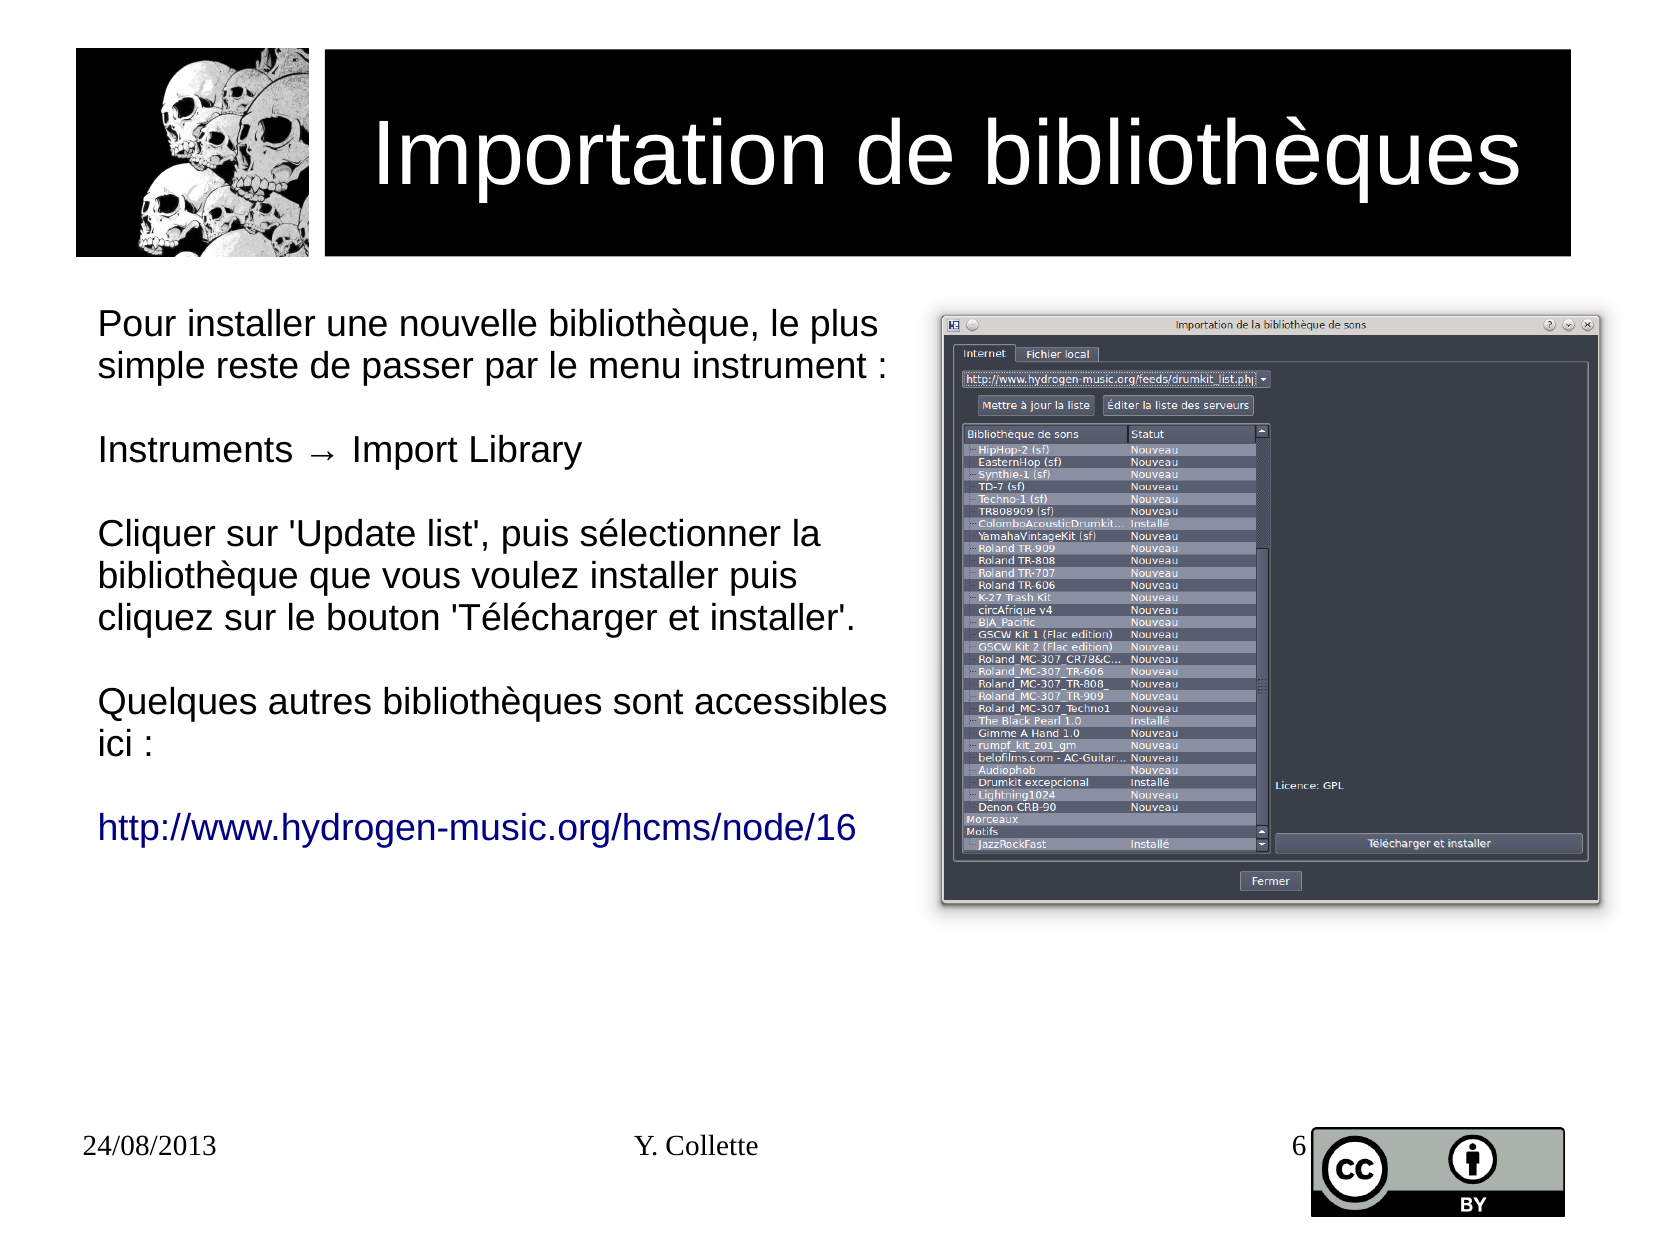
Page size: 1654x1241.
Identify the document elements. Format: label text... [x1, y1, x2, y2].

title Importation de bibliothèques [324, 49, 1571, 257]
picture [76, 48, 309, 257]
text_box Pour installer une nouvelle bibliothèque, le plus simple reste de passer par le menu instrument : Instruments → Import Library Cliquer sur 'Update list', puis sélectionner la bibliothèque que vous voulez installer puis cliquez sur le bouton 'Télécharger et installer'. Quelques autres bibliothèques sont accessibles ici : http://www.hydrogen-music.org/hcms/node/16 [82, 295, 909, 898]
picture [909, 283, 1632, 937]
picture [1311, 1127, 1565, 1217]
